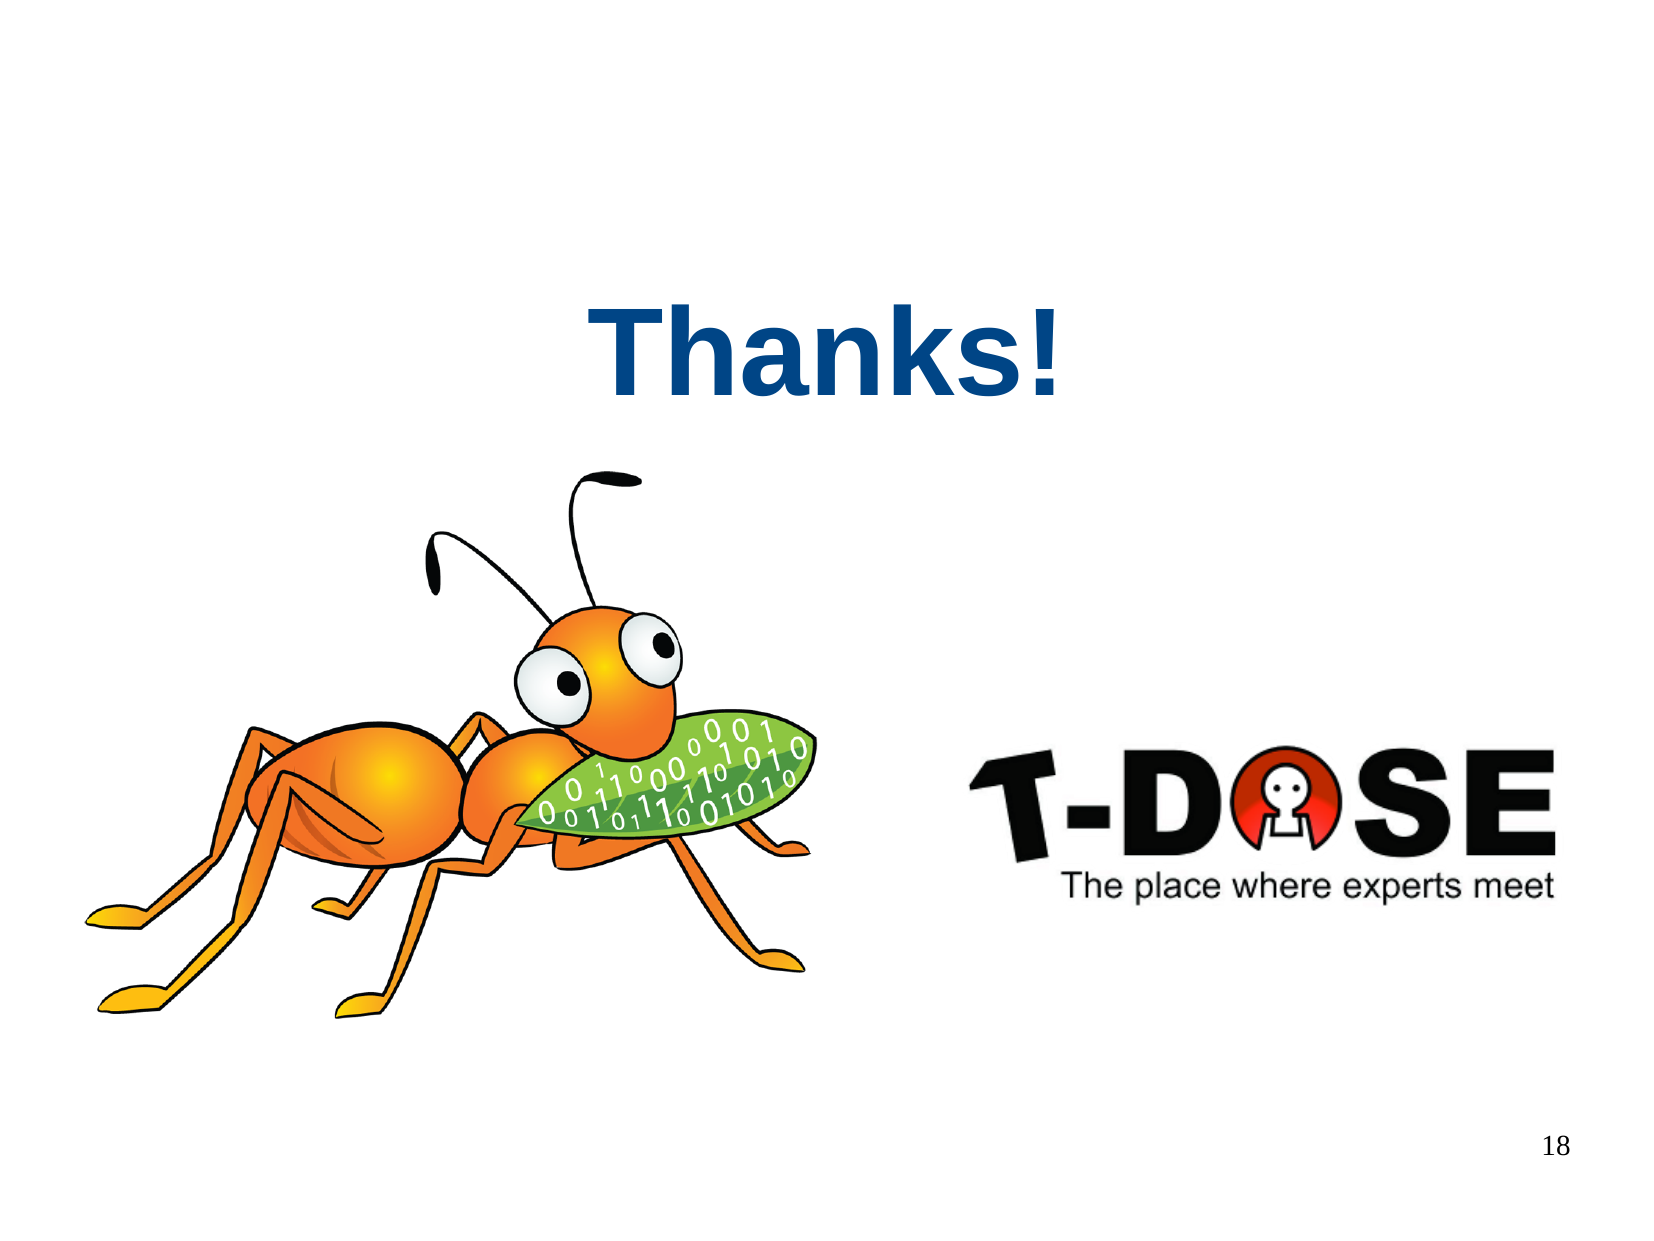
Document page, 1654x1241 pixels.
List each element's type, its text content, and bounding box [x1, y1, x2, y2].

picture [962, 719, 1576, 917]
subtitle Thanks! [82, 282, 1571, 423]
picture [75, 464, 826, 1026]
